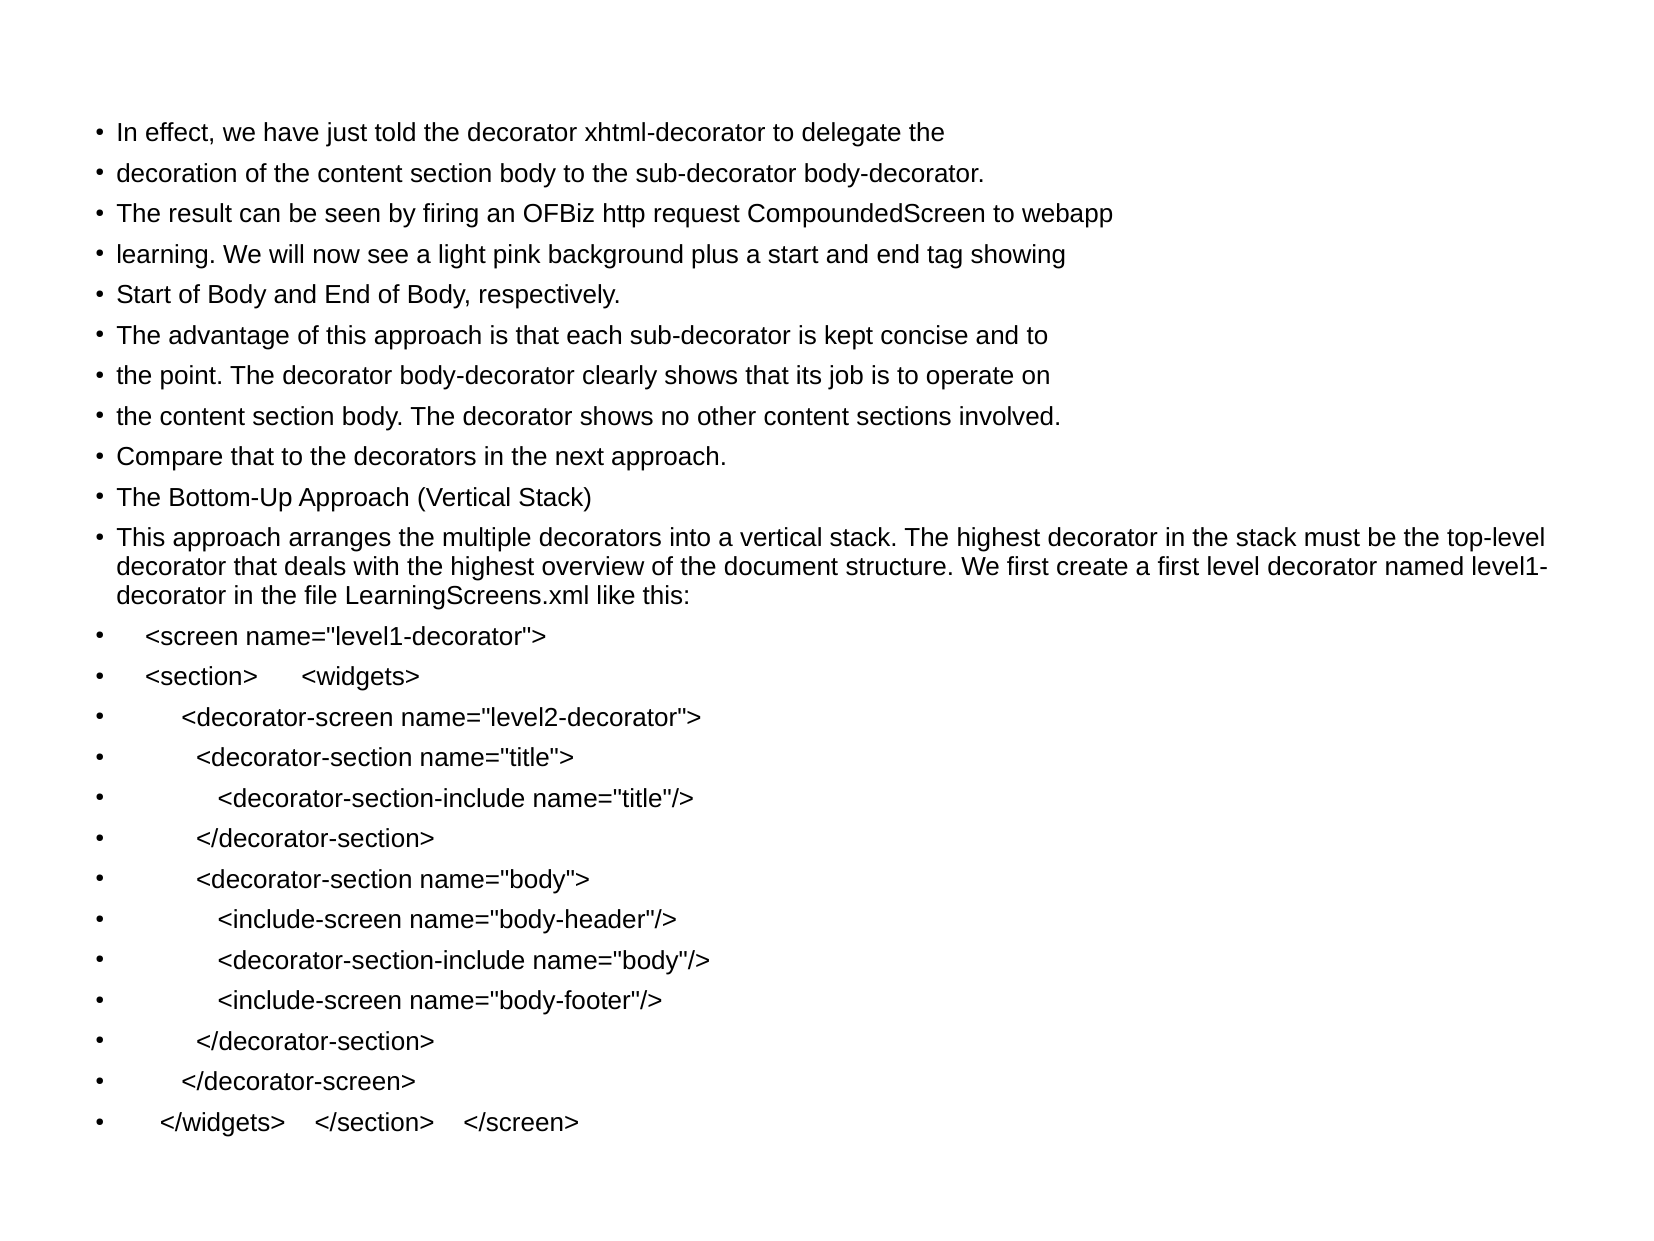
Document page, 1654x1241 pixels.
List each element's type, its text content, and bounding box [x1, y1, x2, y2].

list In effect, we have just told the decorator xhtml-decorator to delegate the decoration of the content section body to the sub-decorator body-decorator. The result can be seen by firing an OFBiz http request CompoundedScreen to webapp learning. We will now see a light pink background plus a start and end tag showing Start of Body and End of Body, respectively. The advantage of this approach is that each sub-decorator is kept concise and to the point. The decorator body-decorator clearly shows that its job is to operate on the content section body. The decorator shows no other content sections involved. Compare that to the decorators in the next approach. The Bottom-Up Approach (Vertical Stack) This approach arranges the multiple decorators into a vertical stack. The highest decorator in the stack must be the top-level decorator that deals with the highest overview of the document structure. We first create a first level decorator named level1-decorator in the file LearningScreens.xml like this: <screen name="level1-decorator"> <section> <widgets> <decorator-screen name="level2-decorator"> <decorator-section name="title"> <decorator-section-include name="title"/> </decorator-section> <decorator-section name="body"> <include-screen name="body-header"/> <decorator-section-include name="body"/> <include-screen name="body-footer"/> </decorator-section> </decorator-screen> </widgets> </section> </screen> [88, 118, 1577, 1152]
